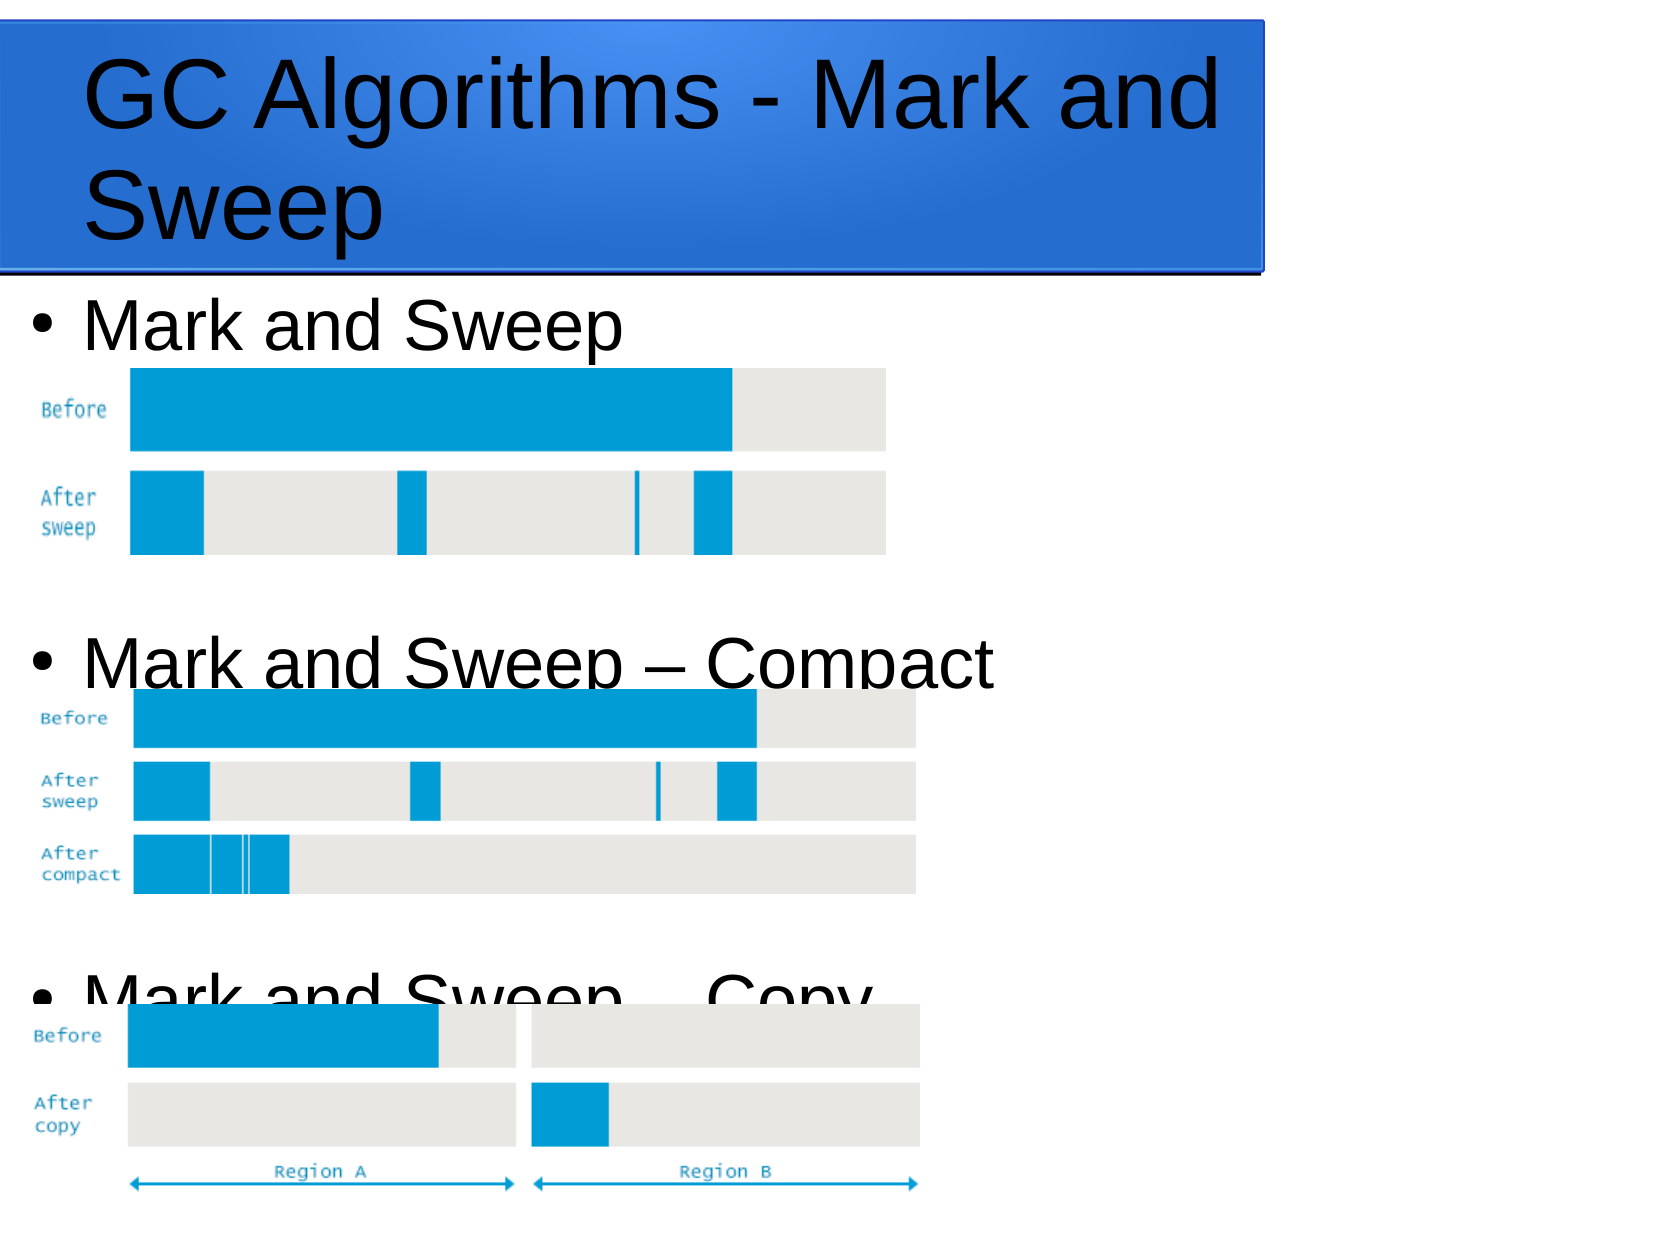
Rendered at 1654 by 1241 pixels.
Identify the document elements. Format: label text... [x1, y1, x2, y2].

picture [30, 689, 916, 894]
picture [23, 1004, 920, 1199]
title GC Algorithms - Mark and Sweep [82, 38, 1235, 261]
list Mark and Sweep Mark and Sweep – Compact Mark and Sweep – Copy [11, 285, 1501, 1136]
